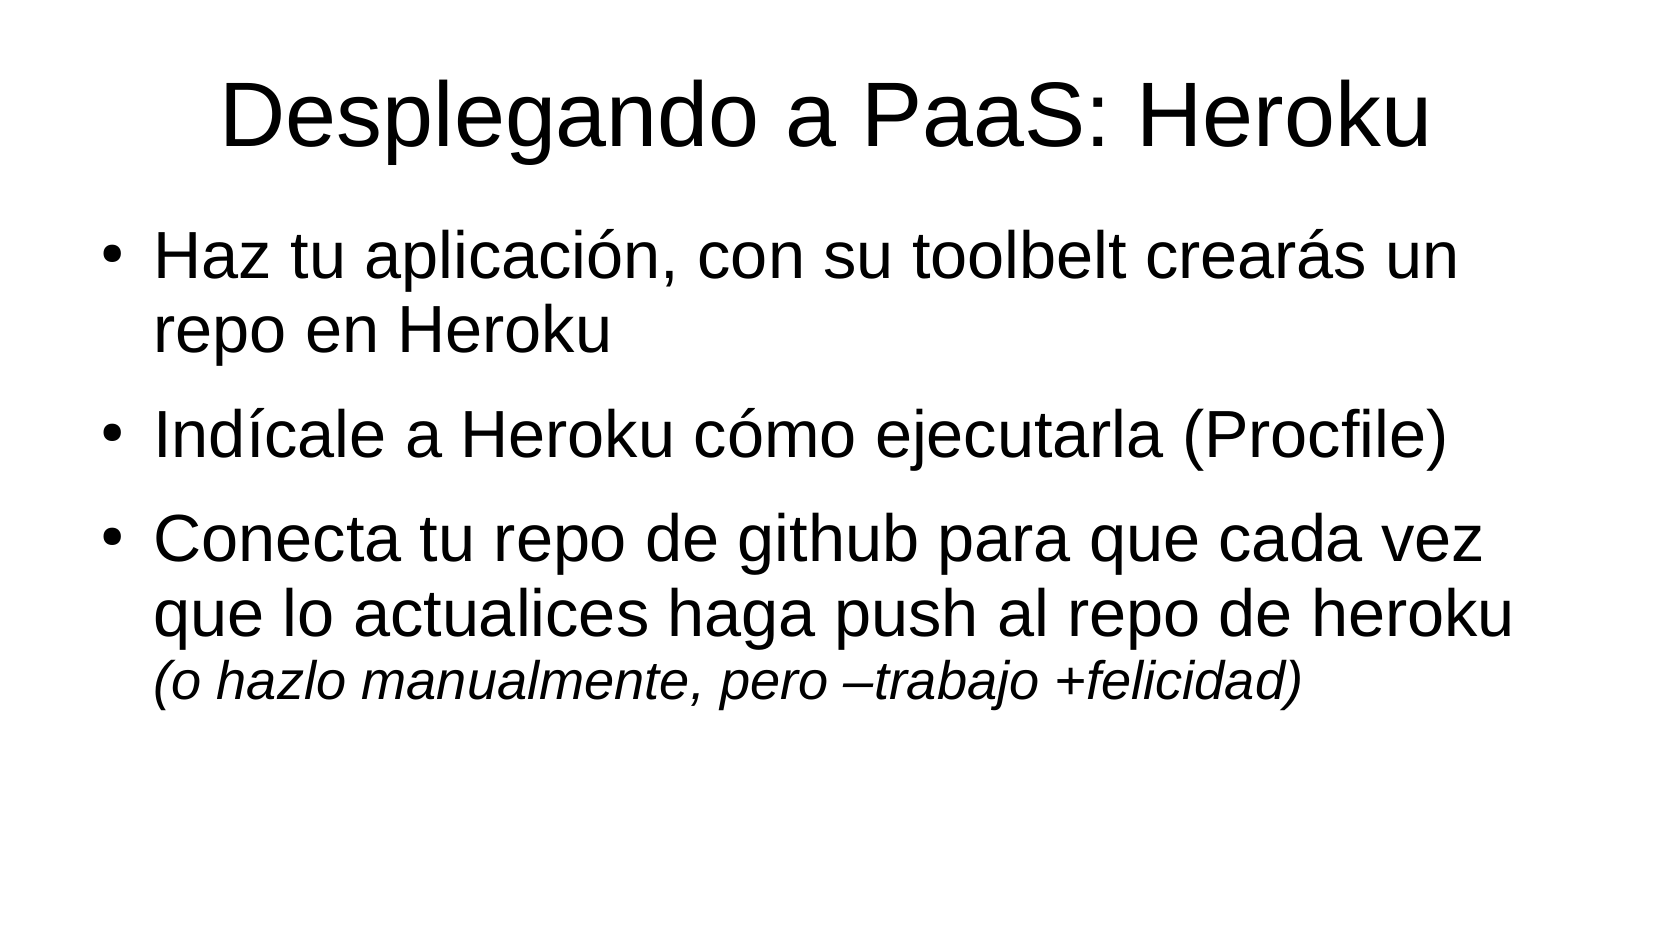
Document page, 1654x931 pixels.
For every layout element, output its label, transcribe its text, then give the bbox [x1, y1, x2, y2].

title Desplegando a PaaS: Heroku [82, 37, 1571, 193]
list Haz tu aplicación, con su toolbelt crearás un repo en Heroku Indícale a Heroku cómo ejecutarla (Procfile) Conecta tu repo de github para que cada vez que lo actualices haga push al repo de heroku (o hazlo manualmente, pero –trabajo +felicidad) [82, 217, 1571, 758]
